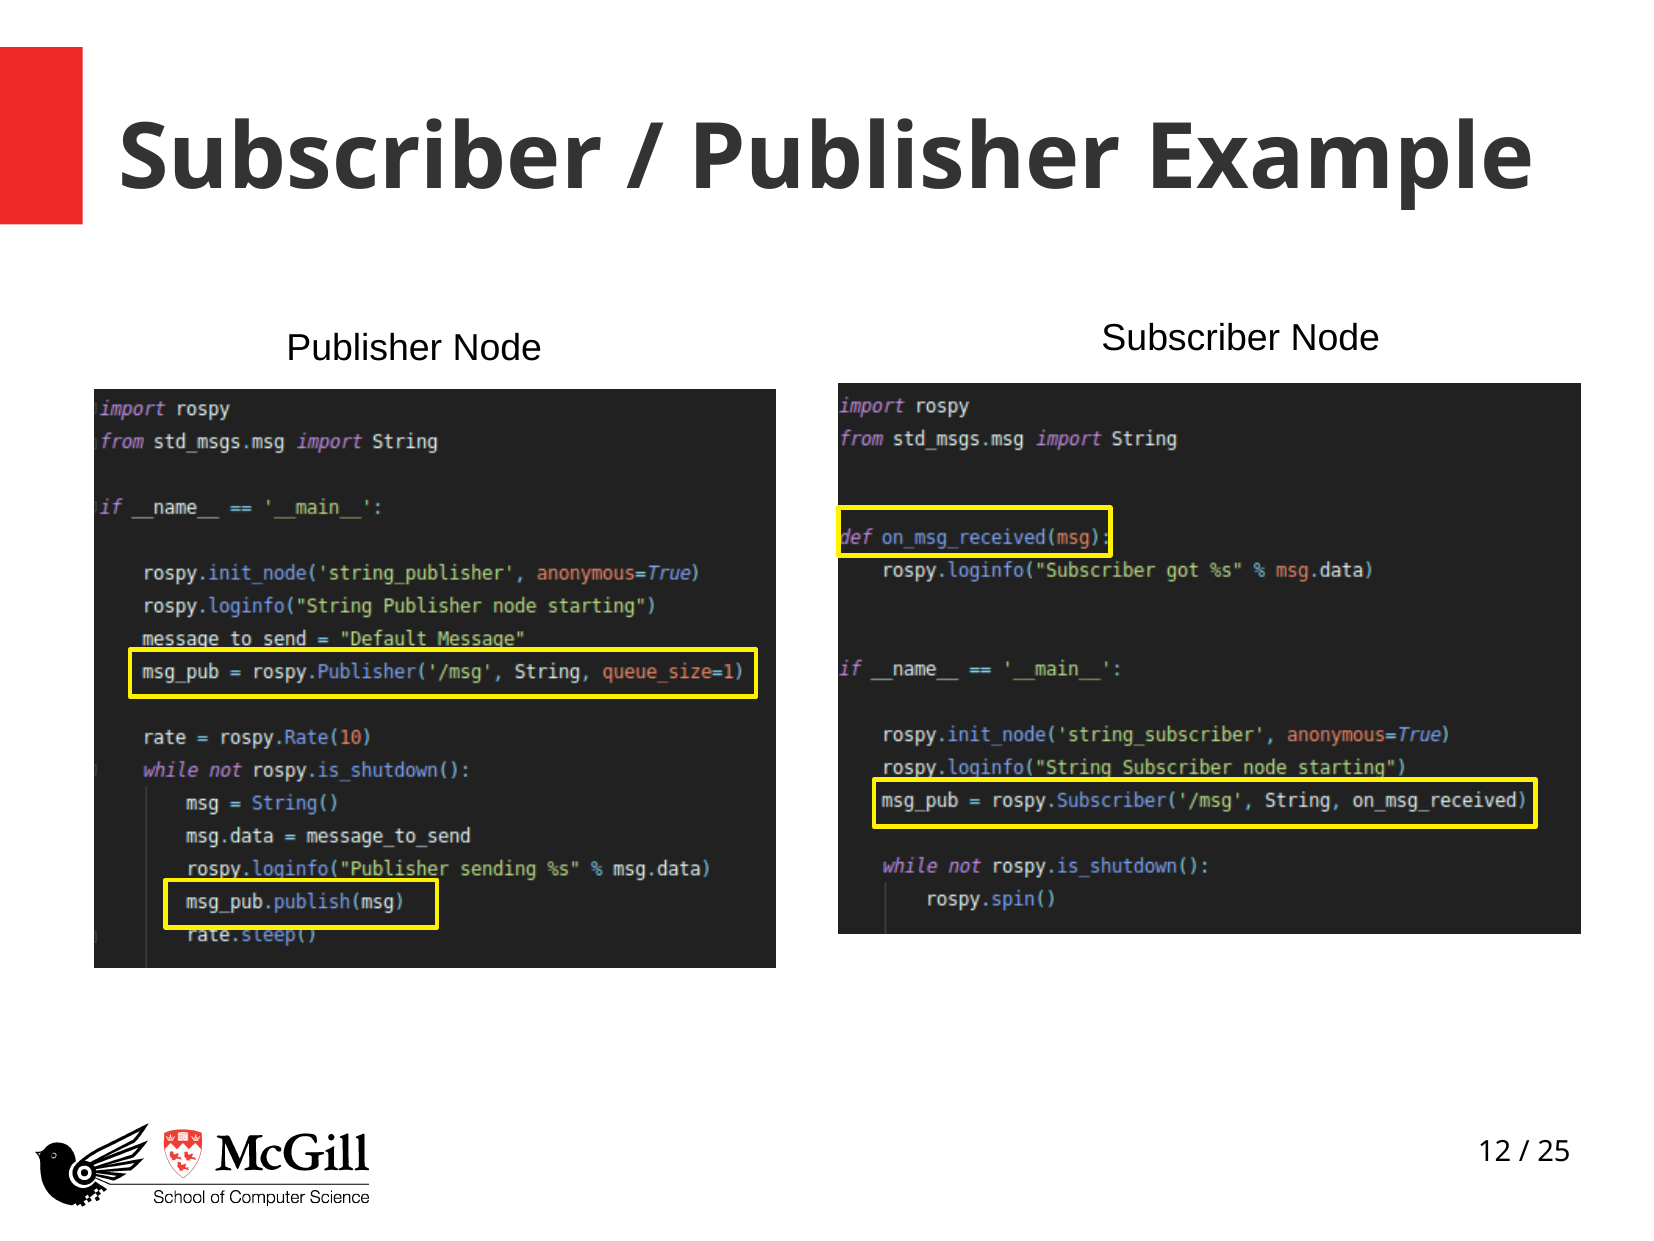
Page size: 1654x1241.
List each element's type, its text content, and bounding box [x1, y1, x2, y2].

text_box [129, 649, 756, 697]
text_box [838, 507, 1111, 556]
title Subscriber / Publisher Example [118, 45, 1571, 260]
text_box [165, 879, 438, 928]
picture [94, 389, 776, 968]
text_box Subscriber Node [1086, 309, 1430, 409]
text_box Publisher Node [271, 318, 564, 376]
picture [35, 1110, 369, 1216]
picture [838, 383, 1581, 934]
text_box [874, 779, 1536, 827]
